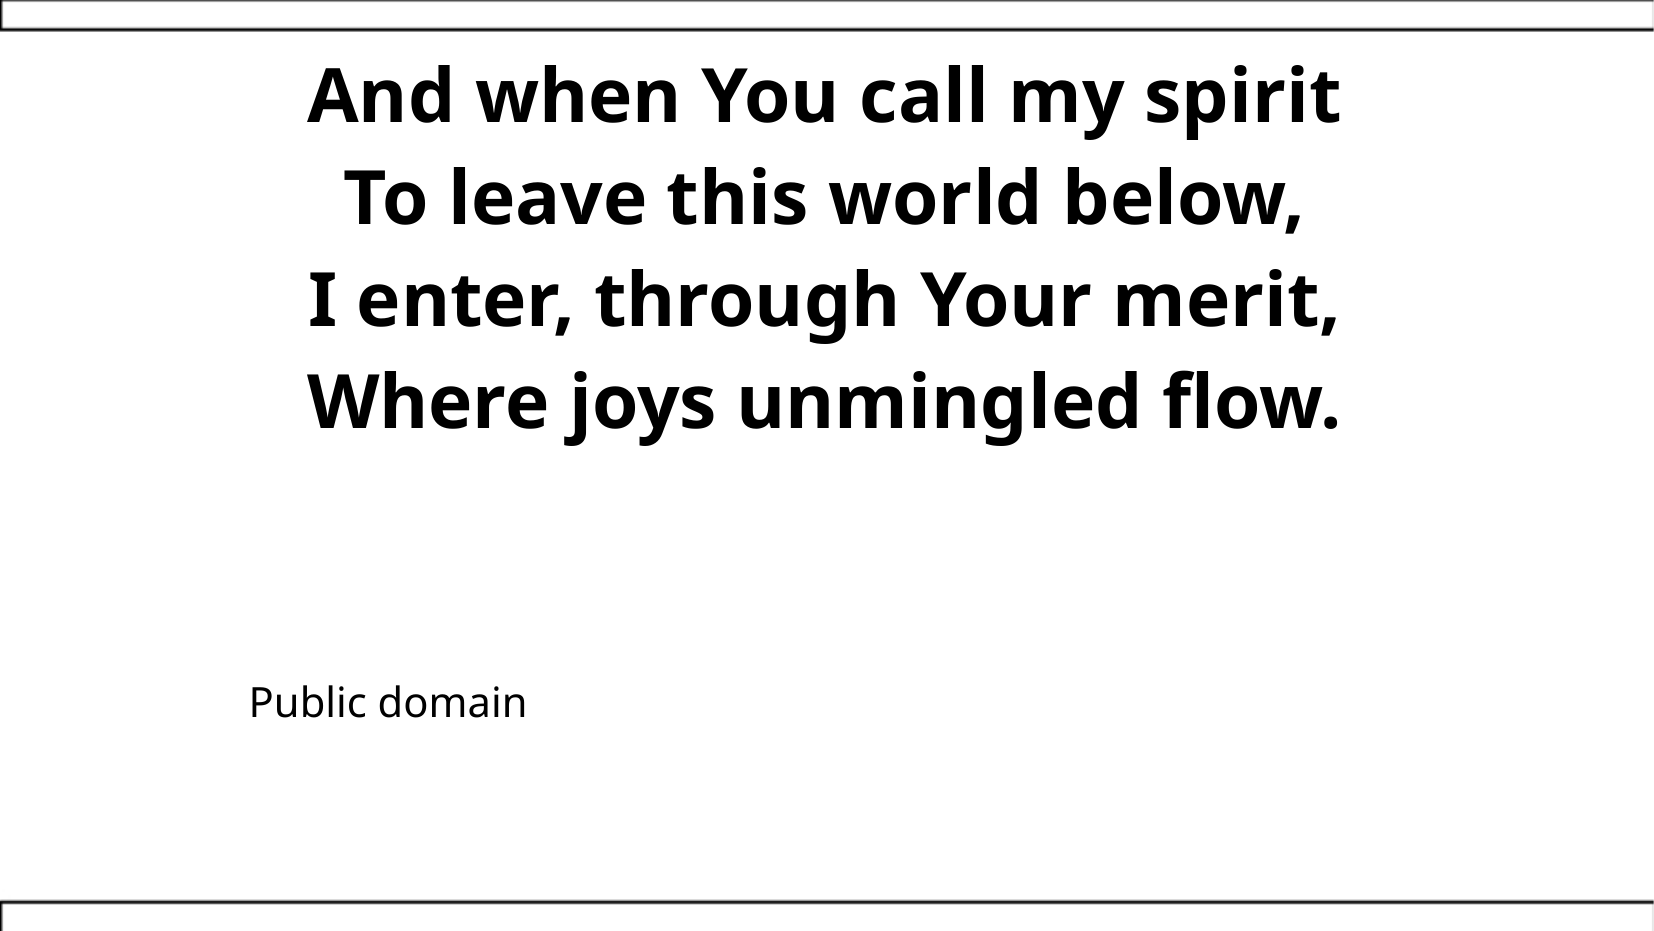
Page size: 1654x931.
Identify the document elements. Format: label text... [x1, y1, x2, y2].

text_box And when You call my spirit To leave this world below, I enter, through Your merit, Where joys unmingled flow. Public domain [105, 34, 1546, 721]
picture [0, 0, 1654, 931]
